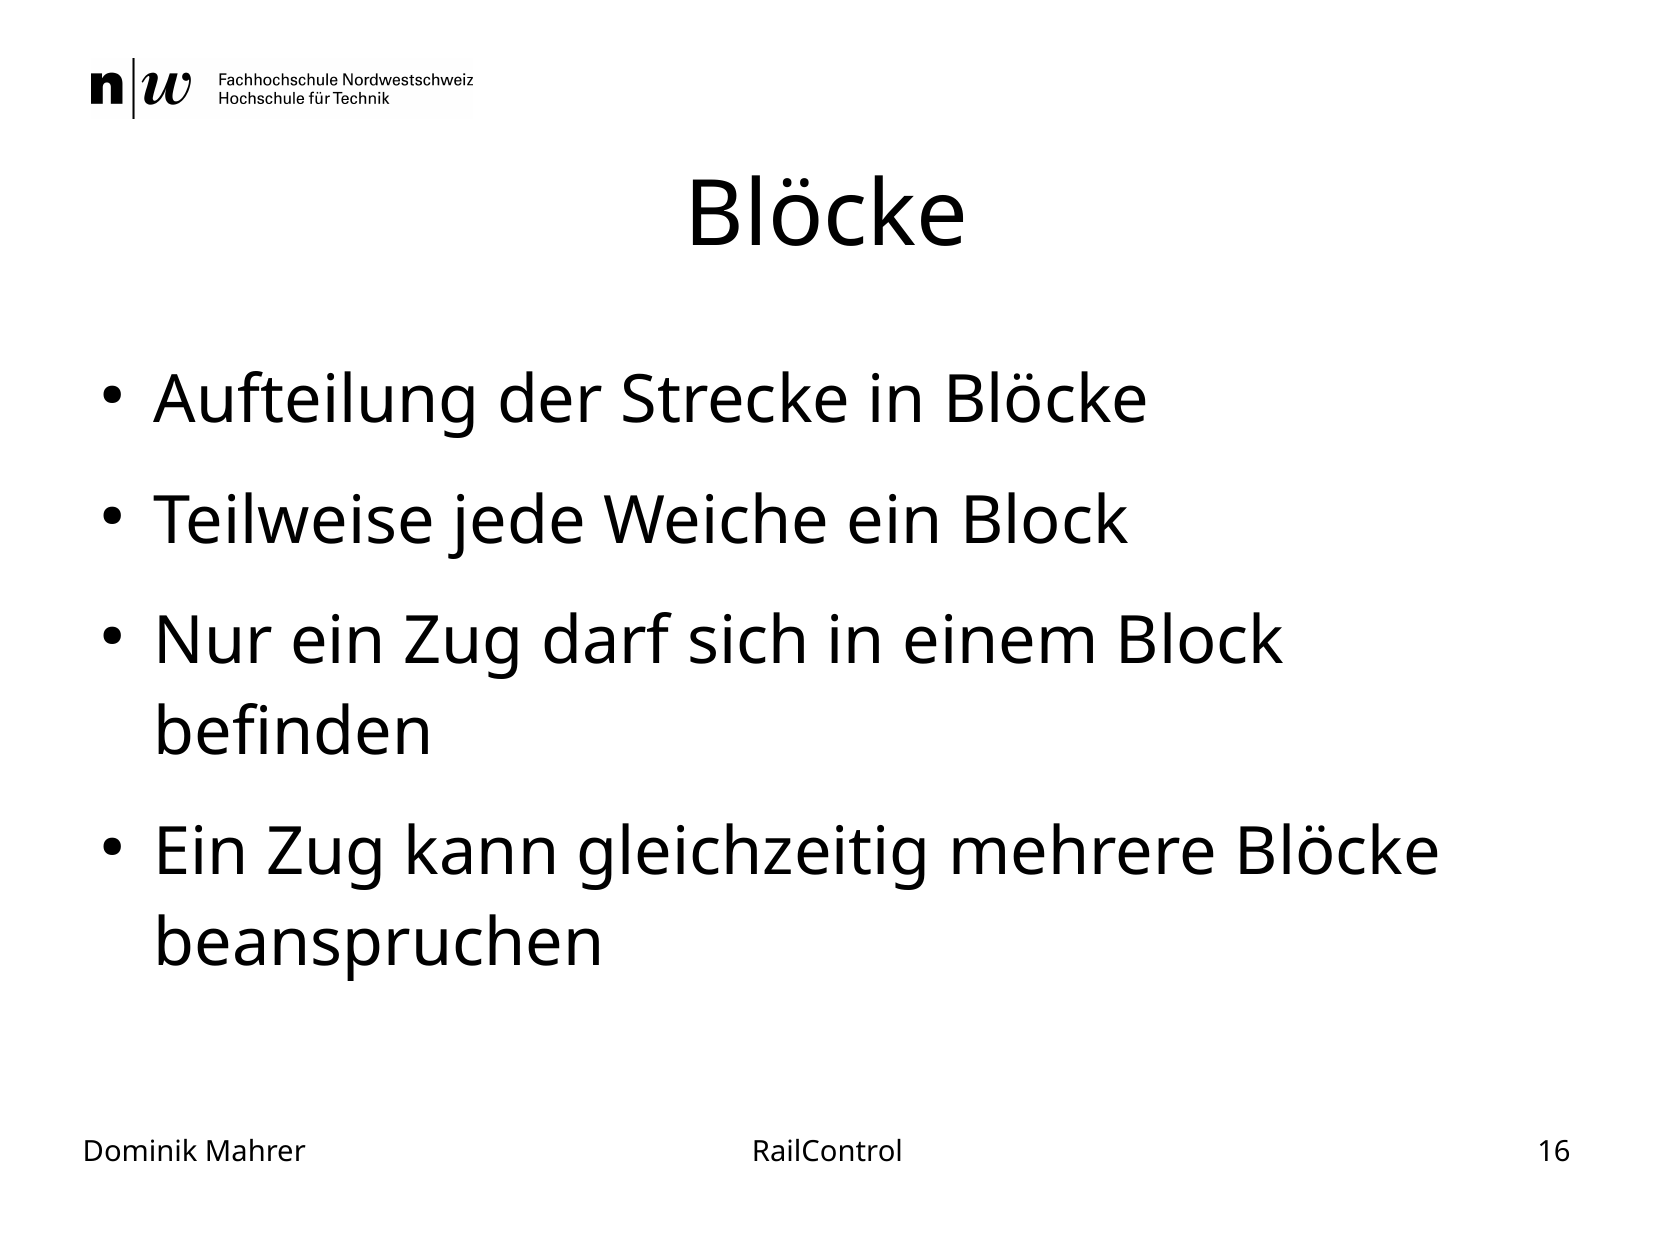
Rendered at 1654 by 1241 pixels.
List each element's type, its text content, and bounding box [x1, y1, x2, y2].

list Aufteilung der Strecke in Blöcke Teilweise jede Weiche ein Block Nur ein Zug darf sich in einem Block befinden Ein Zug kann gleichzeitig mehrere Blöcke beanspruchen [82, 351, 1571, 1063]
title Blöcke [82, 153, 1571, 267]
picture [91, 58, 473, 119]
